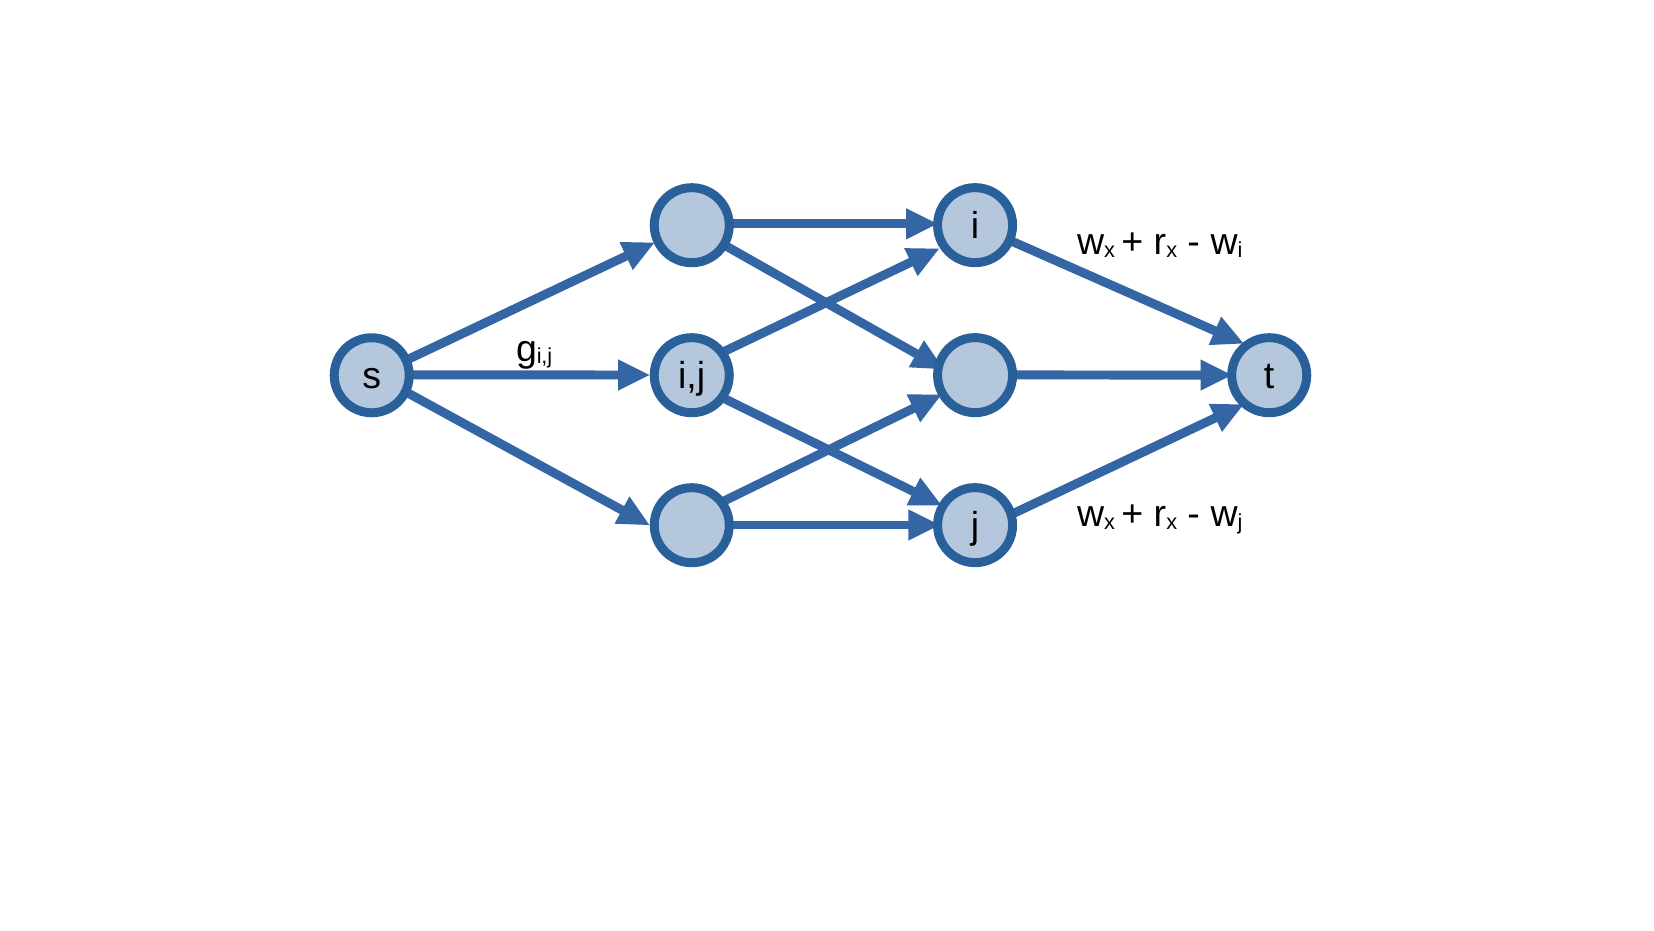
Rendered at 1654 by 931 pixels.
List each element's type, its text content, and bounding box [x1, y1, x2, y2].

text_box [937, 337, 1013, 413]
text_box i,j [654, 337, 730, 413]
text_box s [334, 337, 410, 413]
text_box [654, 187, 730, 263]
text_box gi,j [501, 319, 577, 395]
text_box [654, 487, 730, 563]
text_box j [937, 487, 1013, 563]
text_box wx + rx - wi [1062, 213, 1351, 289]
text_box t [1231, 337, 1307, 413]
text_box wx + rx - wj [1062, 485, 1351, 561]
text_box i [937, 187, 1013, 263]
